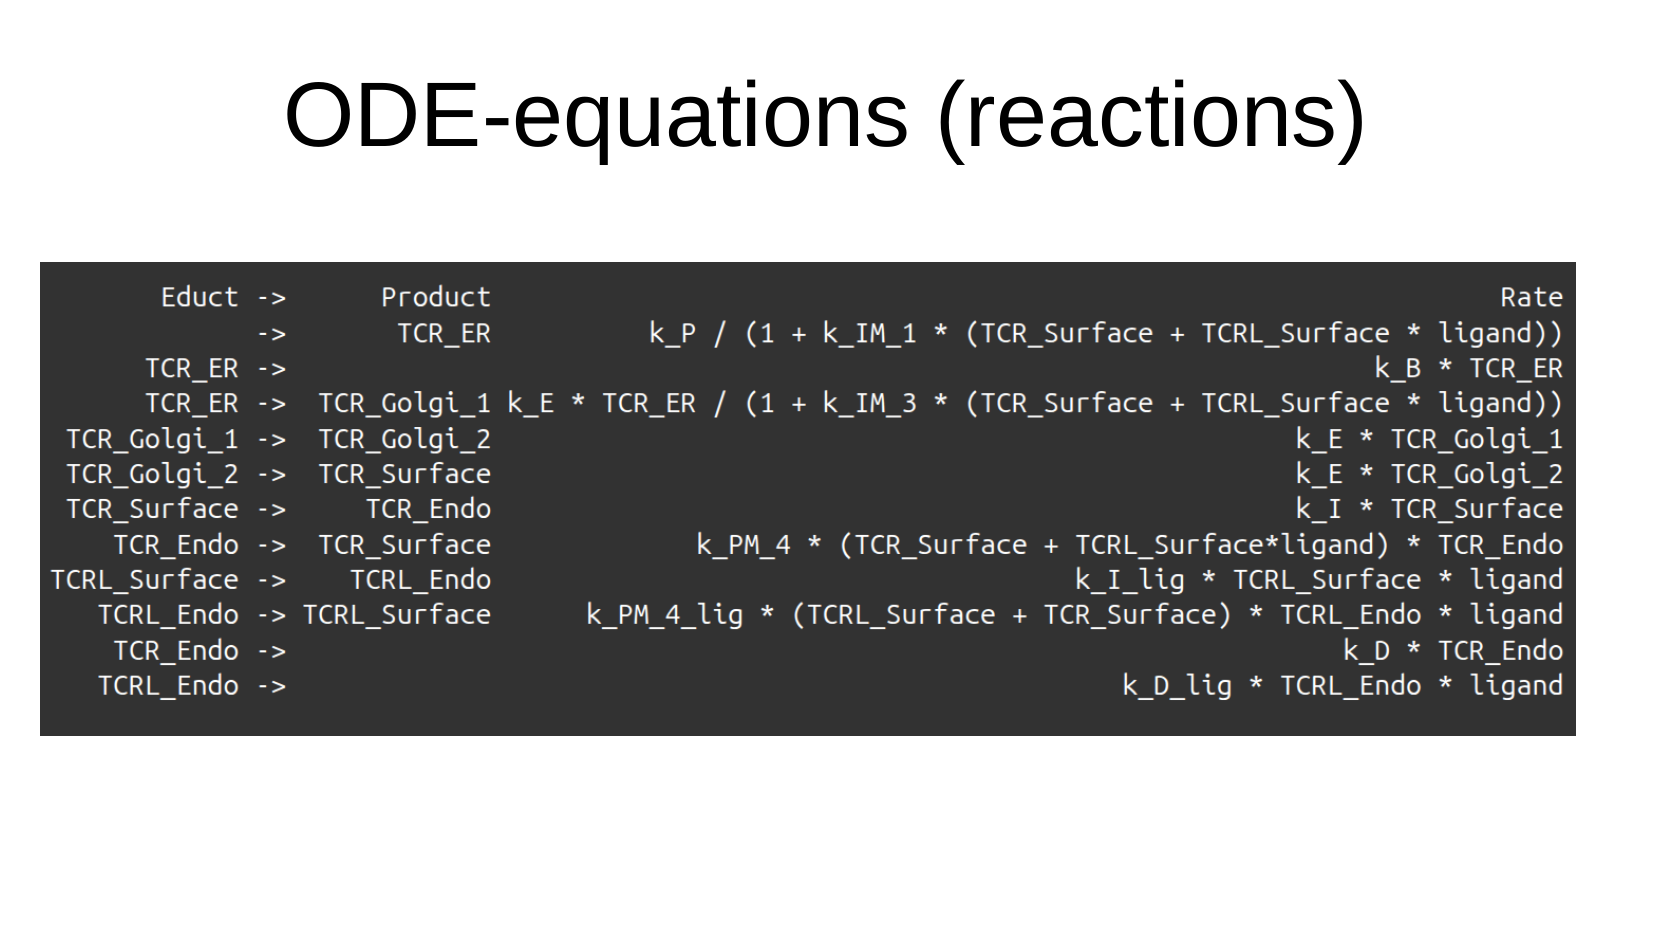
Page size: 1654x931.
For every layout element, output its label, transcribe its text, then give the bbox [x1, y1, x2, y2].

picture [40, 262, 1576, 736]
title ODE-equations (reactions) [82, 37, 1571, 193]
